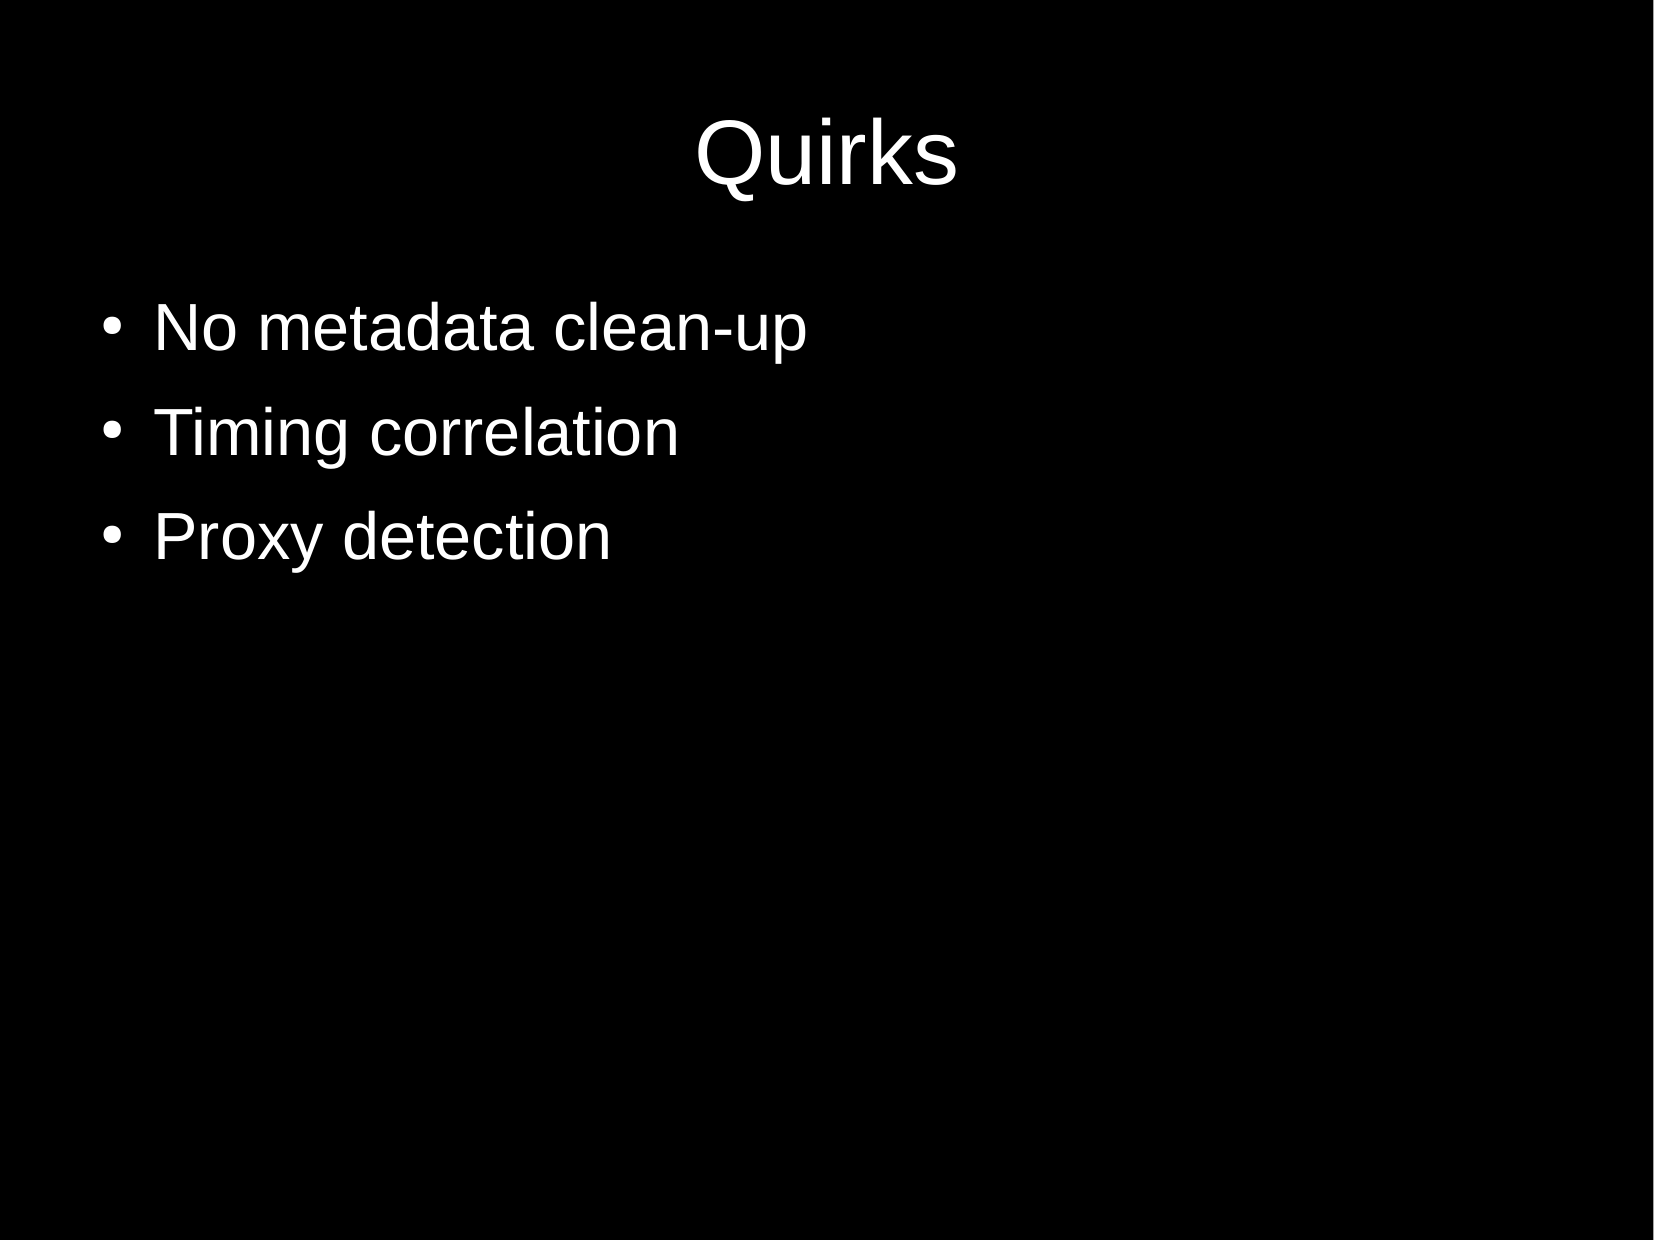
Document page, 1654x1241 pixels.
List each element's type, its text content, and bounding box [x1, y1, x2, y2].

list No metadata clean-up Timing correlation Proxy detection [82, 290, 1538, 1010]
title Quirks [82, 49, 1571, 257]
